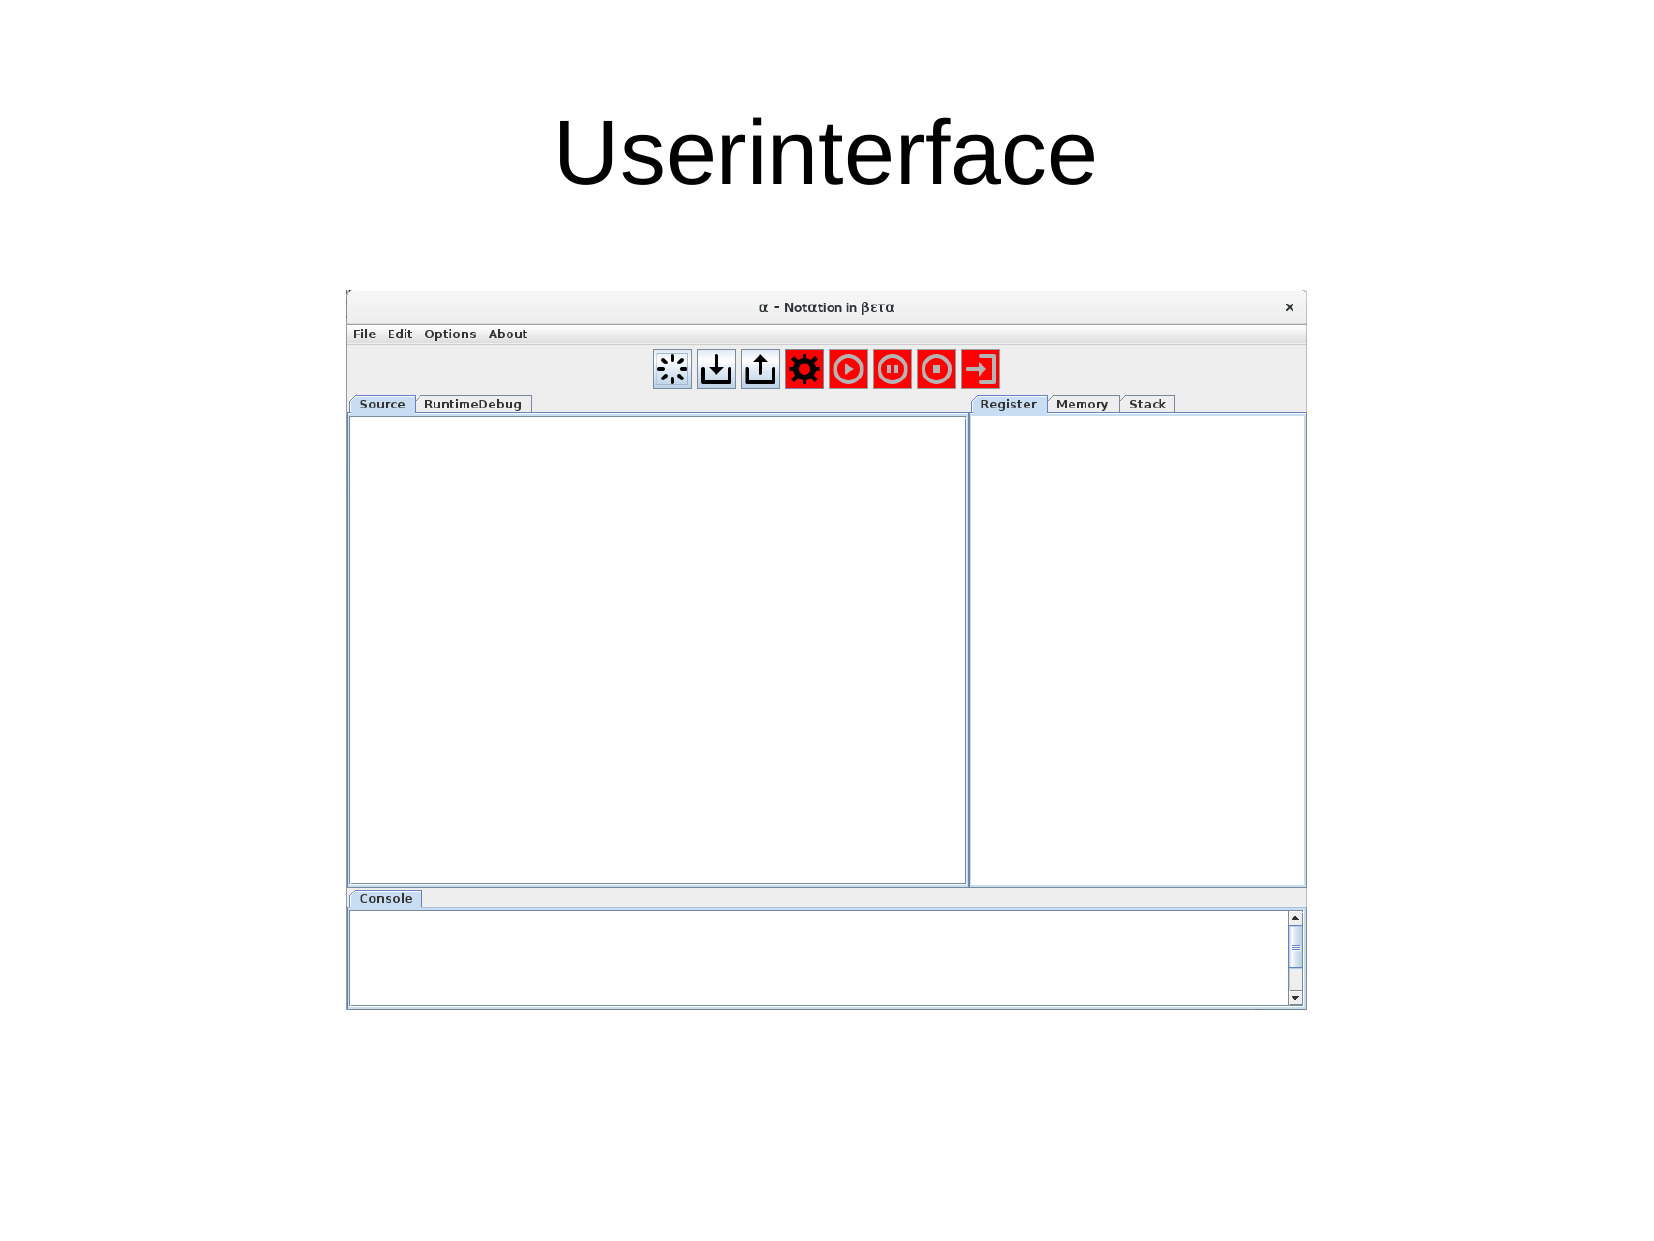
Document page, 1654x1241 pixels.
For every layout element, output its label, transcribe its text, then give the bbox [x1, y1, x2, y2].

picture [346, 290, 1307, 1010]
title Userinterface [82, 49, 1571, 257]
